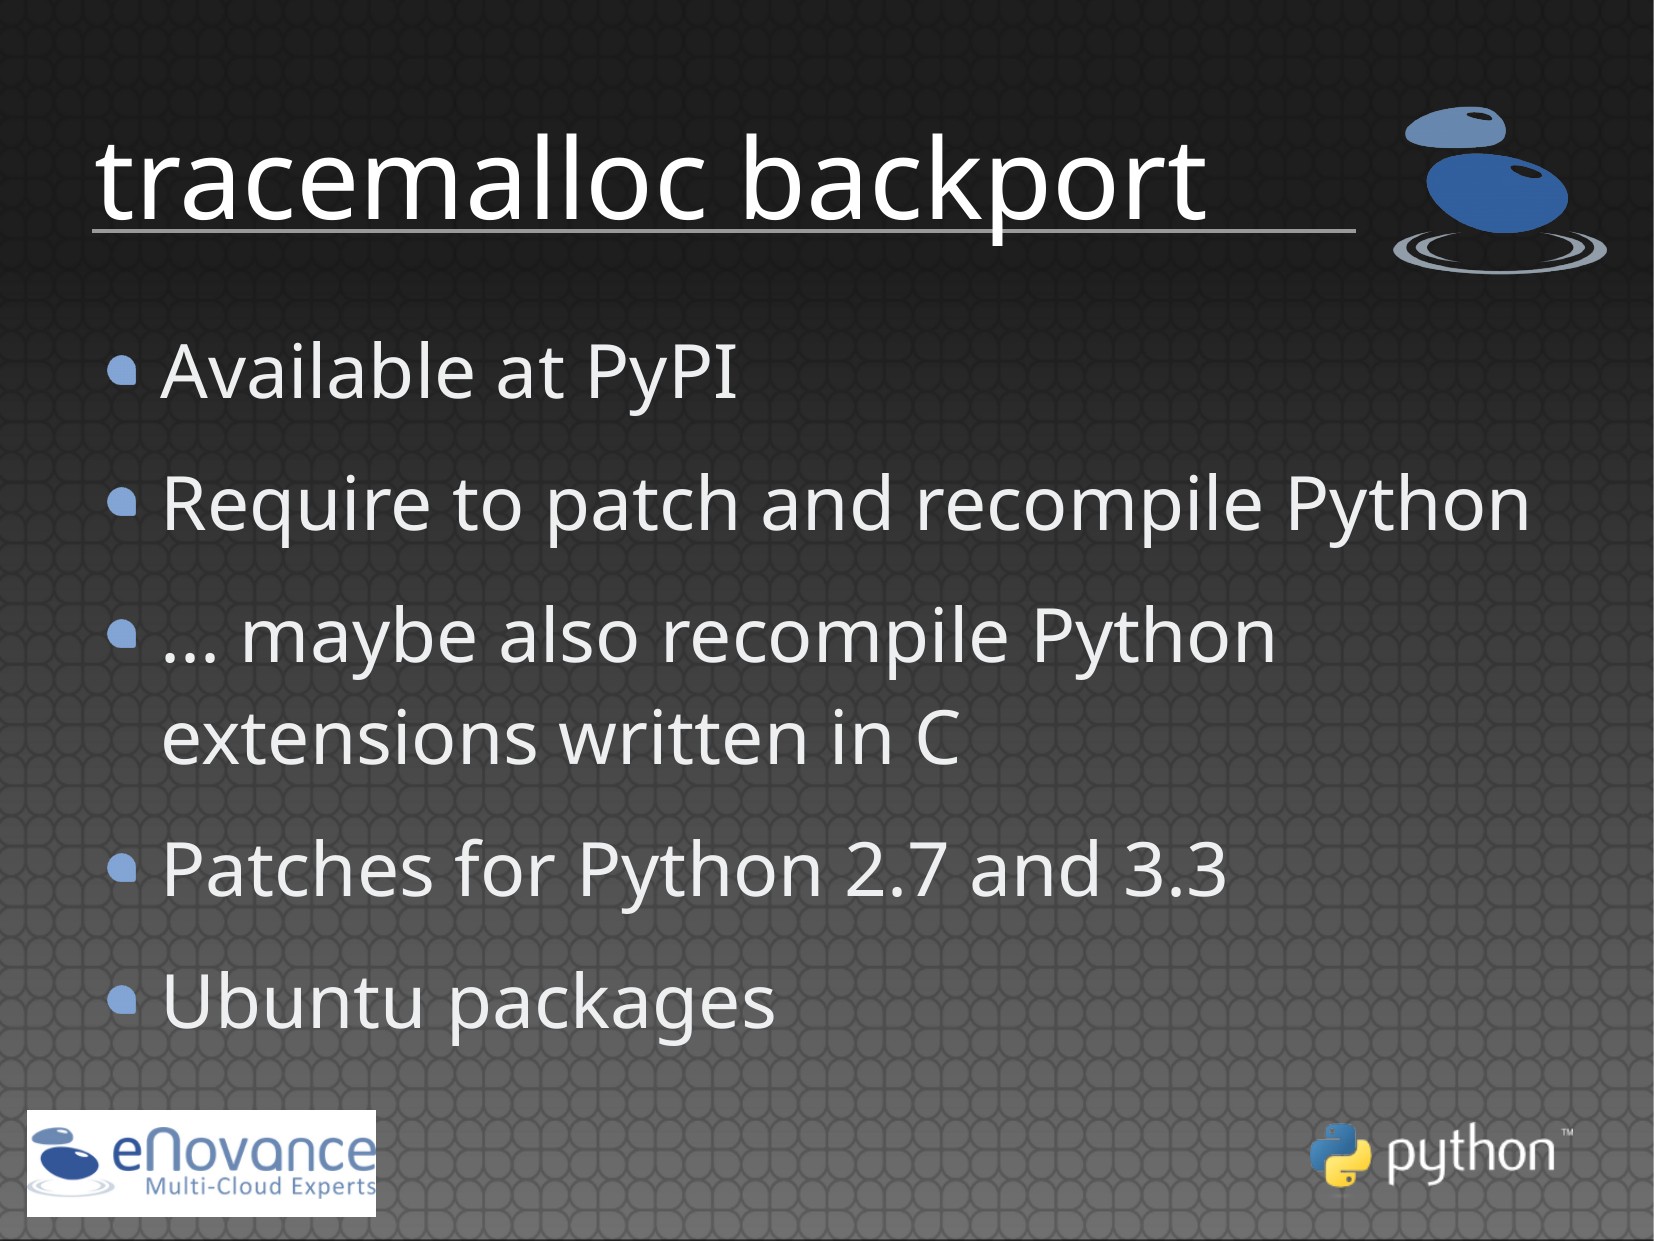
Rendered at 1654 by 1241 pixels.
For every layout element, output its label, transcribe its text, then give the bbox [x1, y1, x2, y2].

list Available at PyPI Require to patch and recompile Python ... maybe also recompile Python extensions written in C Patches for Python 2.7 and 3.3 Ubuntu packages [89, 318, 1636, 1139]
picture [0, 0, 1654, 1241]
title tracemalloc backport [94, 100, 1426, 251]
